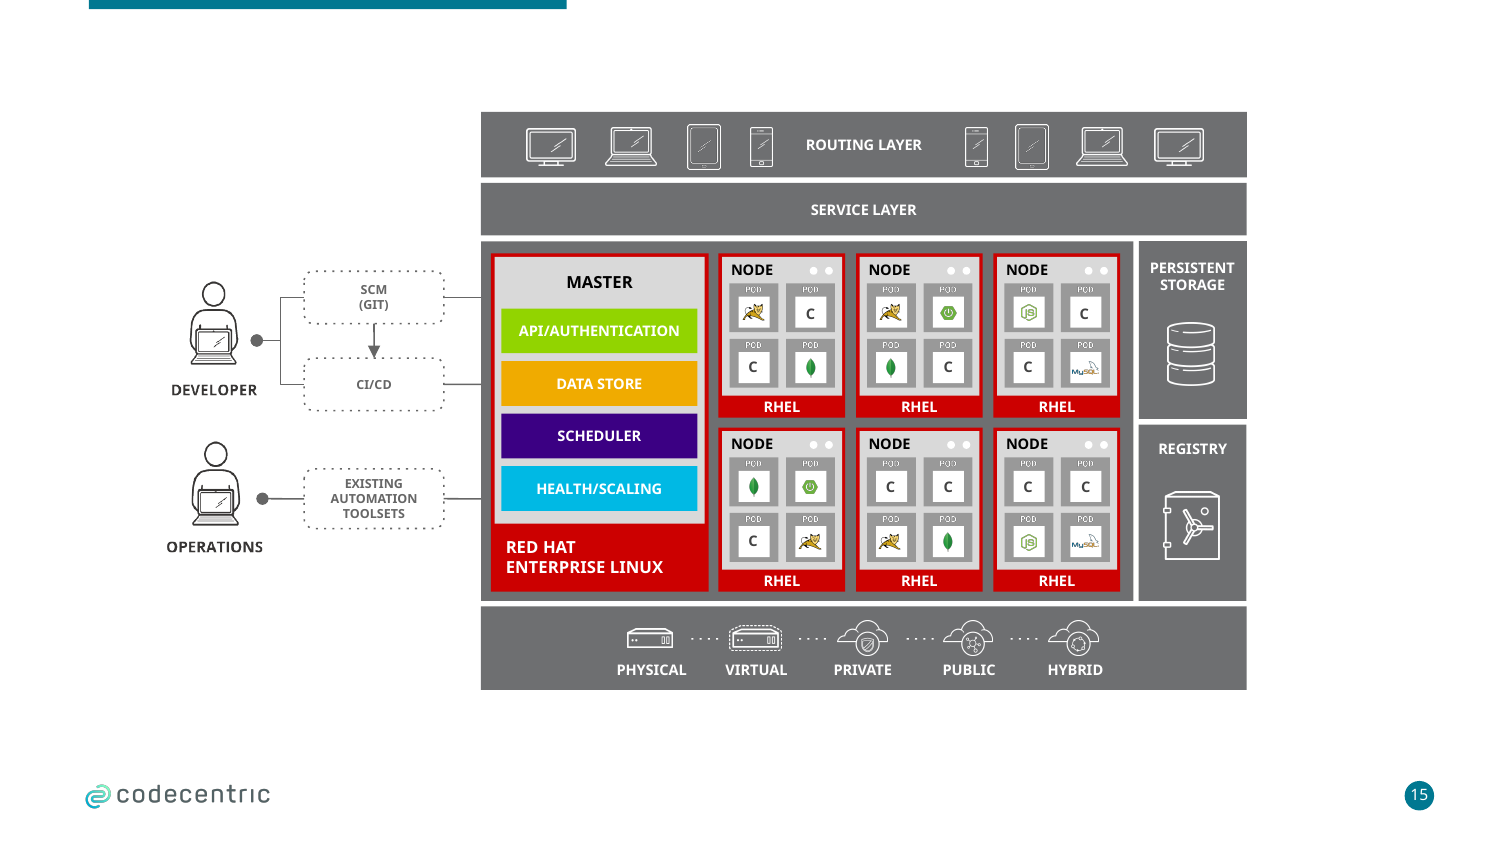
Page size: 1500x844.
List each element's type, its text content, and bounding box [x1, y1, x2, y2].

picture [936, 512, 961, 526]
picture [1021, 534, 1037, 551]
text_box C [790, 289, 832, 328]
text_box [1138, 329, 1247, 419]
slide_number <number> [1396, 783, 1443, 808]
picture [1072, 361, 1099, 375]
picture [1021, 304, 1037, 321]
text_box NODE [991, 245, 1075, 282]
picture [937, 531, 959, 553]
text_box NODE [853, 245, 937, 282]
picture [965, 127, 988, 167]
text_box RHEL [718, 557, 846, 591]
text_box EXISTING AUTOMATION TOOLSETS [304, 468, 444, 529]
text_box RED HAT ENTERPRISE LINUX [490, 253, 709, 592]
text_box CI/CD [304, 358, 444, 411]
picture [605, 127, 657, 166]
picture [687, 124, 721, 170]
picture [940, 305, 957, 321]
text_box NODE [991, 419, 1075, 456]
picture [799, 338, 823, 351]
text_box RHEL [993, 557, 1121, 591]
picture [1017, 338, 1041, 343]
picture [742, 456, 766, 470]
text_box NODE [853, 419, 937, 456]
picture [1163, 491, 1220, 560]
picture [936, 456, 961, 463]
text_box [480, 606, 1247, 690]
text_box RHEL [856, 557, 983, 591]
picture [1076, 127, 1128, 166]
text_box RHEL [718, 382, 846, 416]
text_box PHYSICAL [581, 645, 686, 689]
text_box MASTER [494, 256, 705, 524]
picture [170, 281, 257, 400]
picture [879, 512, 904, 526]
picture [742, 512, 766, 517]
picture [943, 620, 993, 645]
picture [1072, 534, 1099, 548]
picture [1074, 282, 1098, 289]
picture [729, 625, 782, 645]
picture [799, 456, 823, 470]
picture [627, 628, 673, 645]
picture [880, 357, 902, 379]
picture [879, 456, 904, 463]
picture [799, 512, 823, 526]
text_box VIRTUAL [686, 645, 792, 689]
picture [878, 533, 903, 550]
text_box SCHEDULER [501, 413, 698, 459]
picture [802, 479, 818, 495]
picture [798, 533, 824, 550]
text_box C [733, 517, 775, 556]
text_box RHEL [993, 382, 1121, 416]
picture [750, 127, 773, 167]
text_box C [870, 463, 912, 502]
text_box ROUTING LAYER [481, 111, 1247, 178]
picture [879, 303, 904, 321]
text_box C [928, 343, 970, 382]
text_box PRIVATE [792, 645, 899, 689]
picture [799, 282, 823, 289]
picture [1074, 512, 1098, 526]
picture [742, 303, 767, 321]
text_box C [1065, 463, 1107, 502]
text_box C [733, 343, 775, 382]
picture [1017, 282, 1041, 296]
text_box PUBLIC [899, 645, 1005, 689]
text_box DATA STORE [501, 361, 698, 406]
picture [1048, 620, 1099, 645]
text_box NODE [715, 419, 800, 456]
picture [742, 338, 766, 343]
picture [742, 282, 766, 296]
text_box SERVICE LAYER [480, 182, 1247, 236]
picture [65, 763, 289, 828]
picture [526, 128, 576, 166]
picture [1074, 338, 1098, 351]
text_box REGISTRY [1138, 424, 1247, 601]
text_box C [1008, 343, 1049, 382]
picture [165, 441, 263, 557]
picture [800, 357, 822, 379]
text_box [481, 241, 1134, 601]
picture [1015, 124, 1049, 170]
text_box RHEL [856, 382, 983, 416]
picture [837, 620, 888, 645]
picture [1074, 456, 1098, 463]
picture [936, 282, 961, 296]
text_box HEALTH/SCALING [501, 466, 698, 511]
text_box C [1008, 463, 1049, 502]
picture [1154, 128, 1204, 166]
text_box C [1064, 289, 1106, 328]
picture [1167, 322, 1215, 386]
text_box HYBRID [1005, 645, 1146, 689]
text_box SCM (GIT) [304, 271, 444, 324]
text_box PERSISTENT STORAGE [1133, 243, 1252, 329]
text_box C [928, 463, 970, 502]
picture [879, 282, 904, 296]
picture [1017, 456, 1041, 463]
picture [936, 338, 961, 343]
picture [743, 476, 765, 498]
text_box NODE [715, 245, 800, 282]
picture [879, 338, 904, 351]
text_box API/AUTHENTICATION [501, 308, 698, 354]
picture [1017, 512, 1041, 526]
